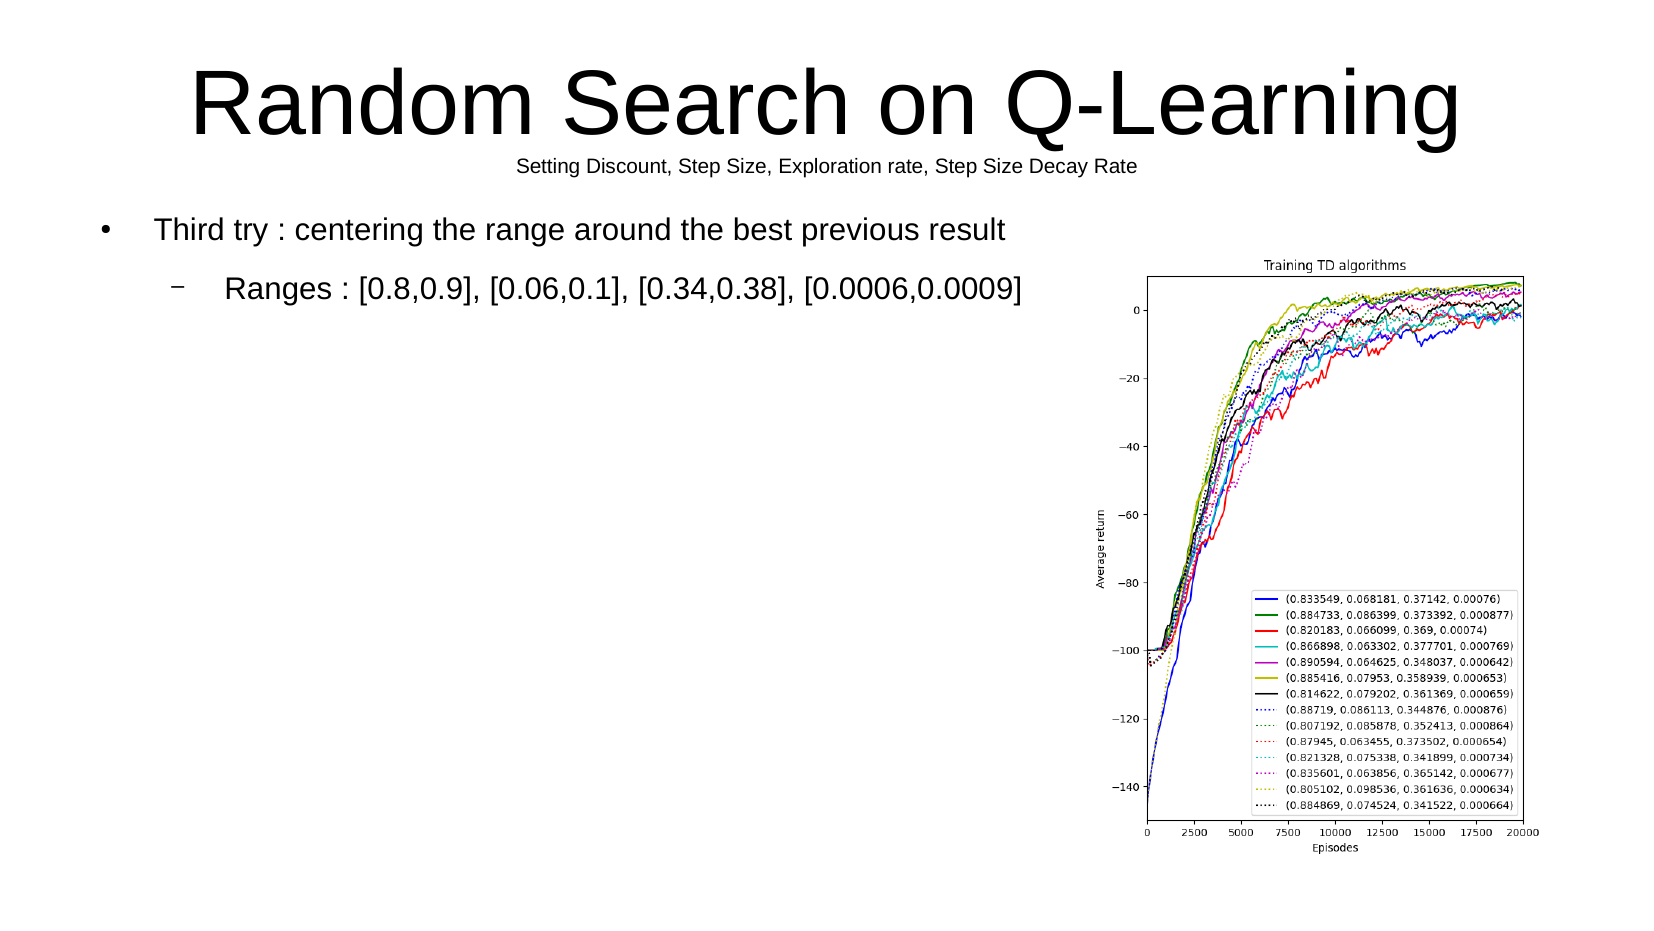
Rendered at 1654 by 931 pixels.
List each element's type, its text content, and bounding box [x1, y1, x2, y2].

list Third try : centering the range around the best previous result Ranges : [0.8,0.9], [0.06,0.1], [0.34,0.38], [0.0006,0.0009] [82, 212, 1086, 343]
title Random Search on Q-Learning Setting Discount, Step Size, Exploration rate, Step Size Decay Rate [82, 37, 1571, 193]
picture [1086, 191, 1571, 898]
